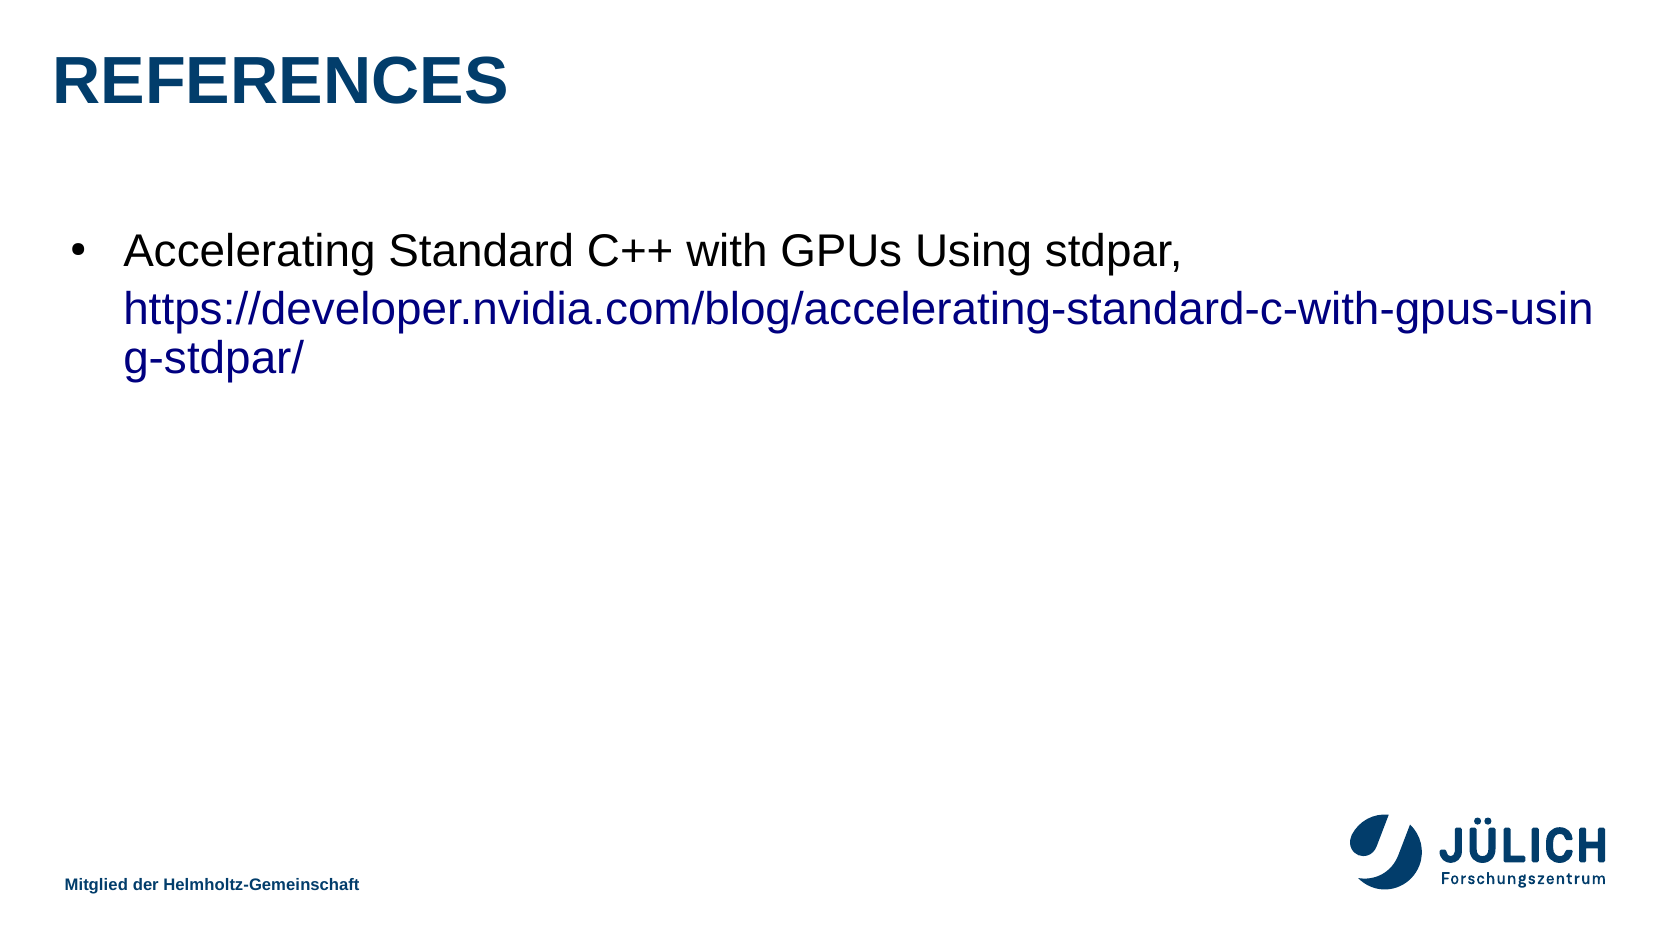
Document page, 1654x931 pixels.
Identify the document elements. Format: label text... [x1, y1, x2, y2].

list Accelerating Standard C++ with GPUs Using stdpar, https://developer.nvidia.com/blog/accelerating-standard-c-with-gpus-using-stdpar/ [52, 217, 1606, 757]
title References [52, 43, 1606, 194]
